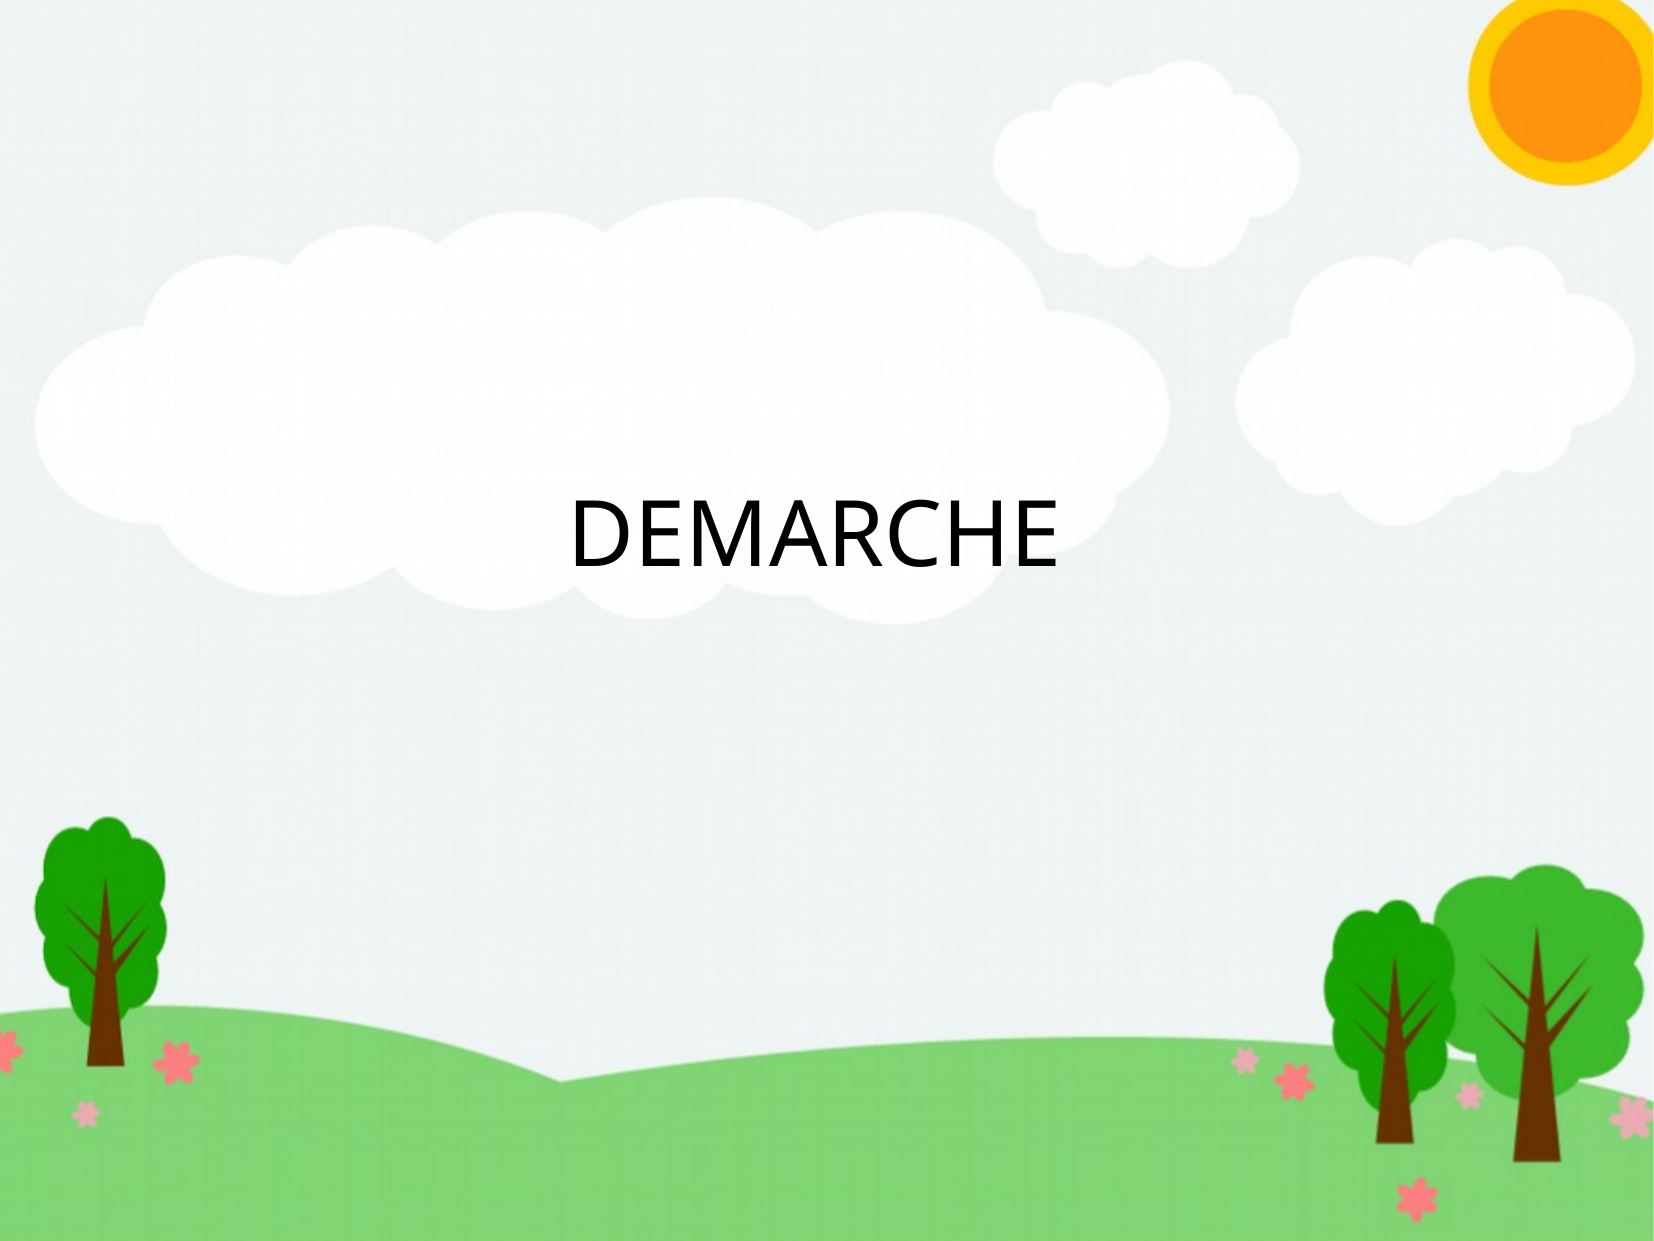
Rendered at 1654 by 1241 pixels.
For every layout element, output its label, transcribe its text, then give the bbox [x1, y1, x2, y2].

picture [0, 0, 1654, 1241]
title DEMARCHE [82, 384, 1548, 678]
